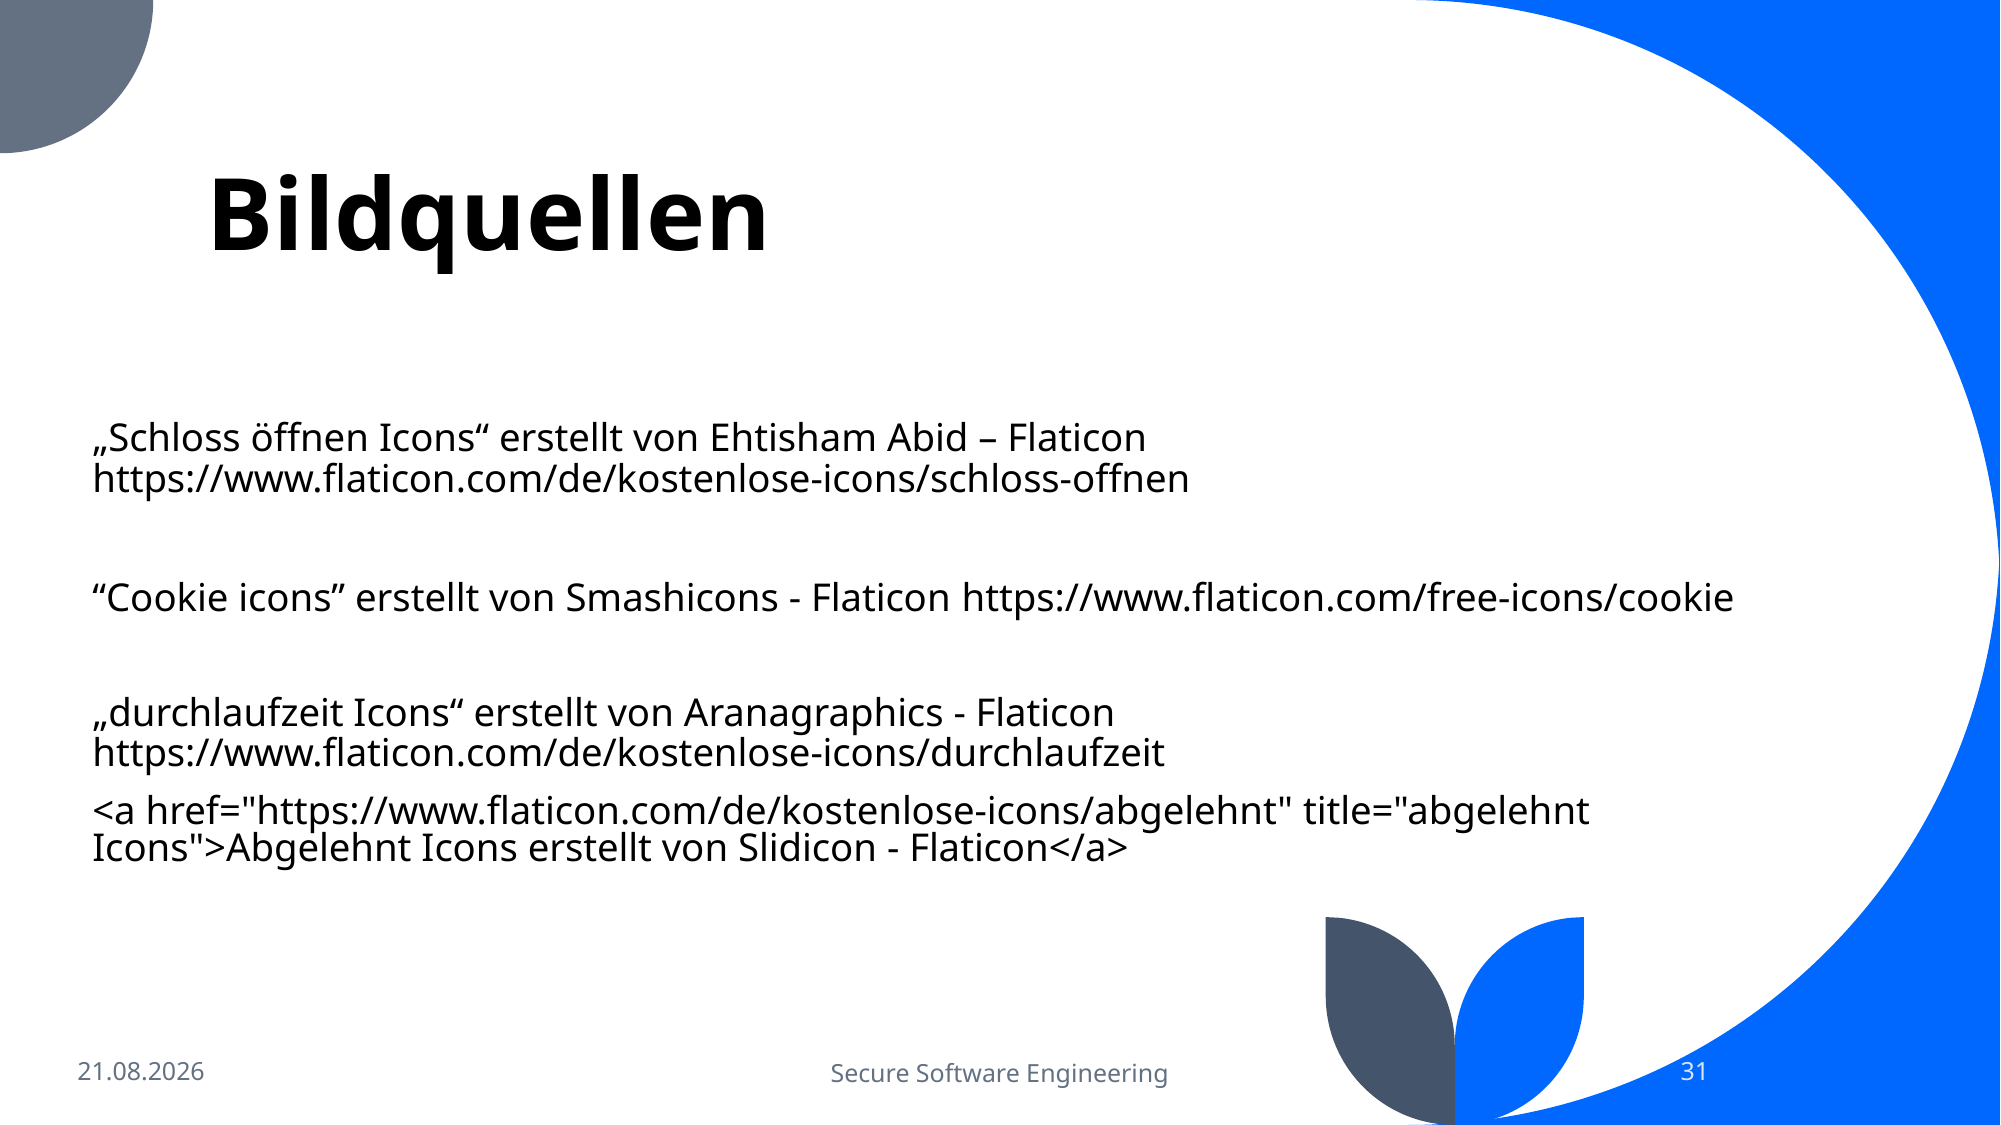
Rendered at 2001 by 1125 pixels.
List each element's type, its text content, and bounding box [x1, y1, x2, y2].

text_box 31 [1665, 1042, 1938, 1103]
title Bildquellen [191, 62, 1796, 280]
text_box 27.07.2022 [62, 1042, 513, 1103]
list „Schloss öffnen Icons“ erstellt von Ehtisham Abid – Flaticon https://www.flaticon.com/de/kostenlose-icons/schloss-offnen “Cookie icons” erstellt von Smashicons - Flaticon https://www.flaticon.com/free-icons/cookie „durchlaufzeit Icons“ erstellt von Aranagraphics - Flaticon https://www.flaticon.com/de/kostenlose-icons/durchlaufzeit <a href="https://www.flaticon.com/de/kostenlose-icons/abgelehnt" title="abgelehnt Icons">Abgelehnt Icons erstellt von Slidicon - Flaticon</a> [77, 414, 1916, 879]
text_box Secure Software Engineering [662, 1042, 1338, 1103]
